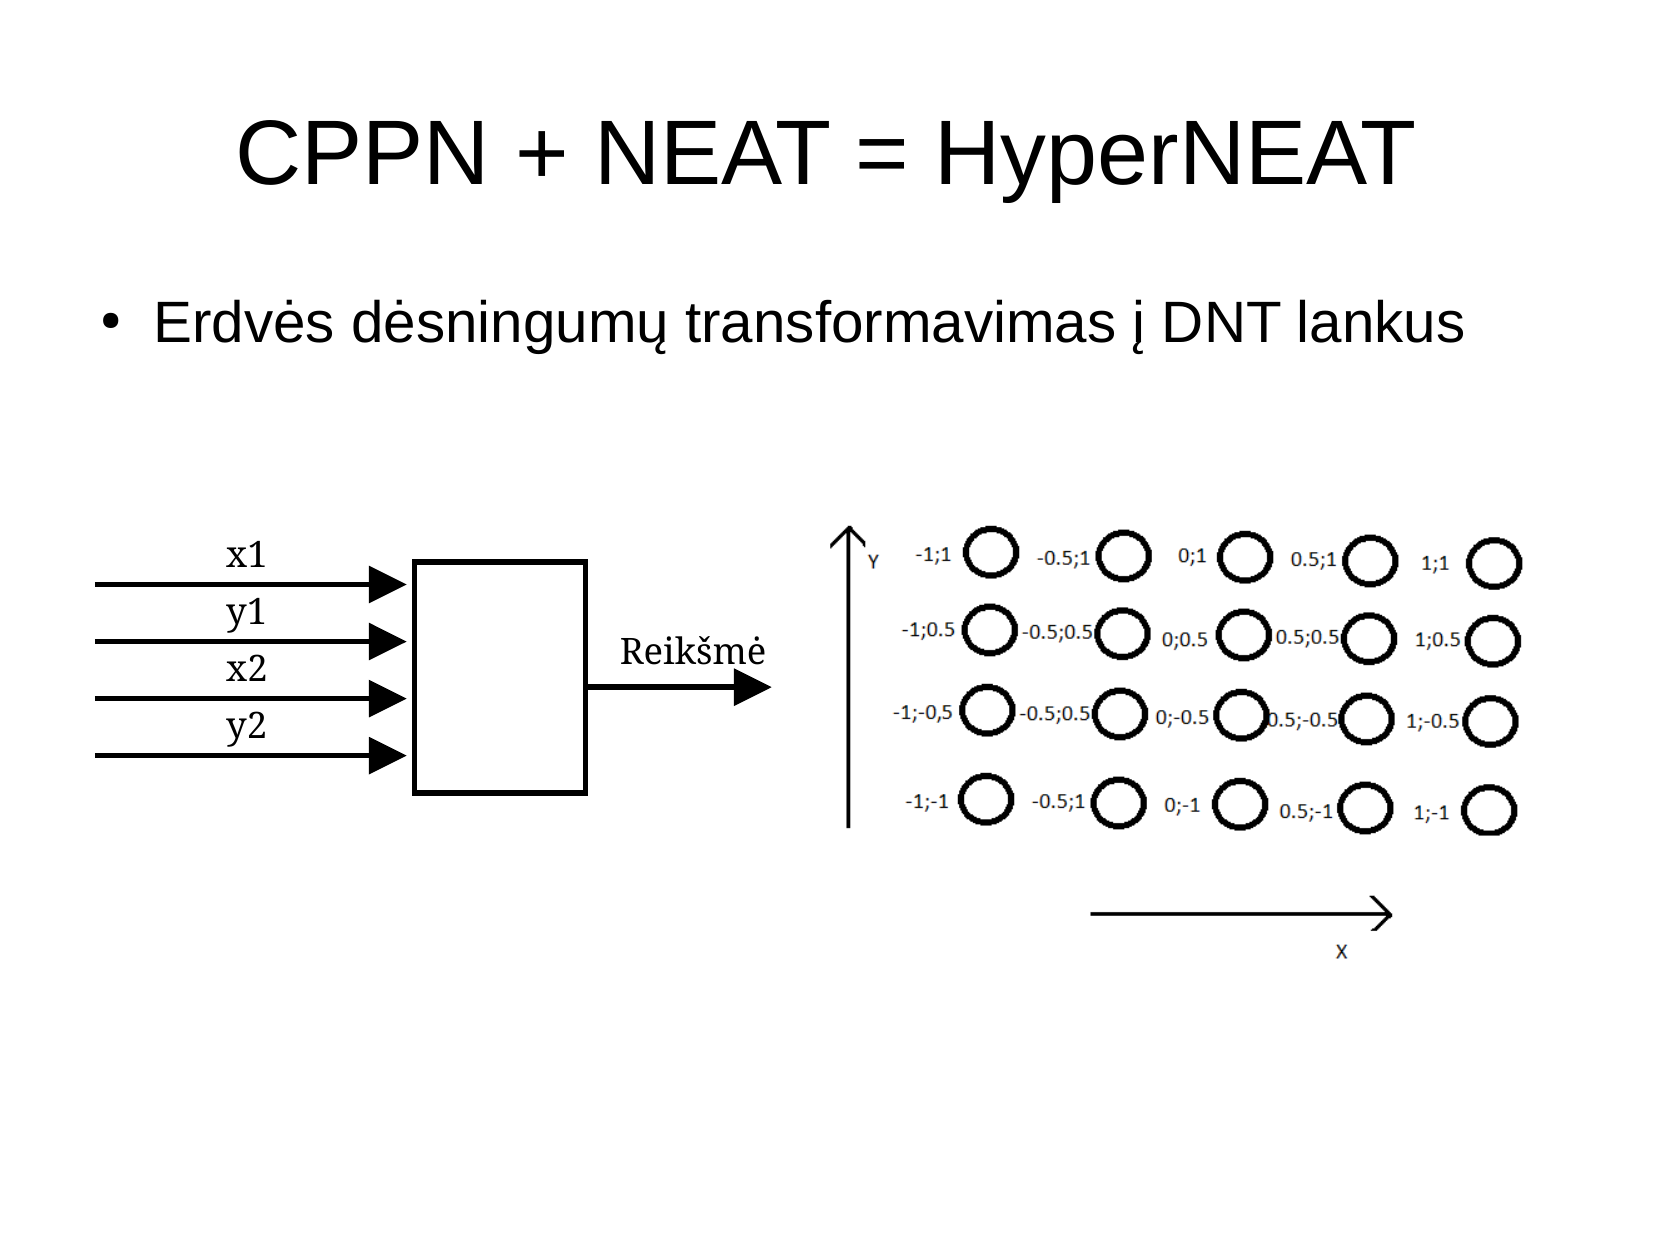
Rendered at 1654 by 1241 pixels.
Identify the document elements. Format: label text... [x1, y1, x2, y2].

list Erdvės dėsningumų transformavimas į DNT lankus [82, 290, 1571, 1010]
title CPPN + NEAT = HyperNEAT [82, 49, 1571, 257]
picture [88, 442, 1595, 1005]
